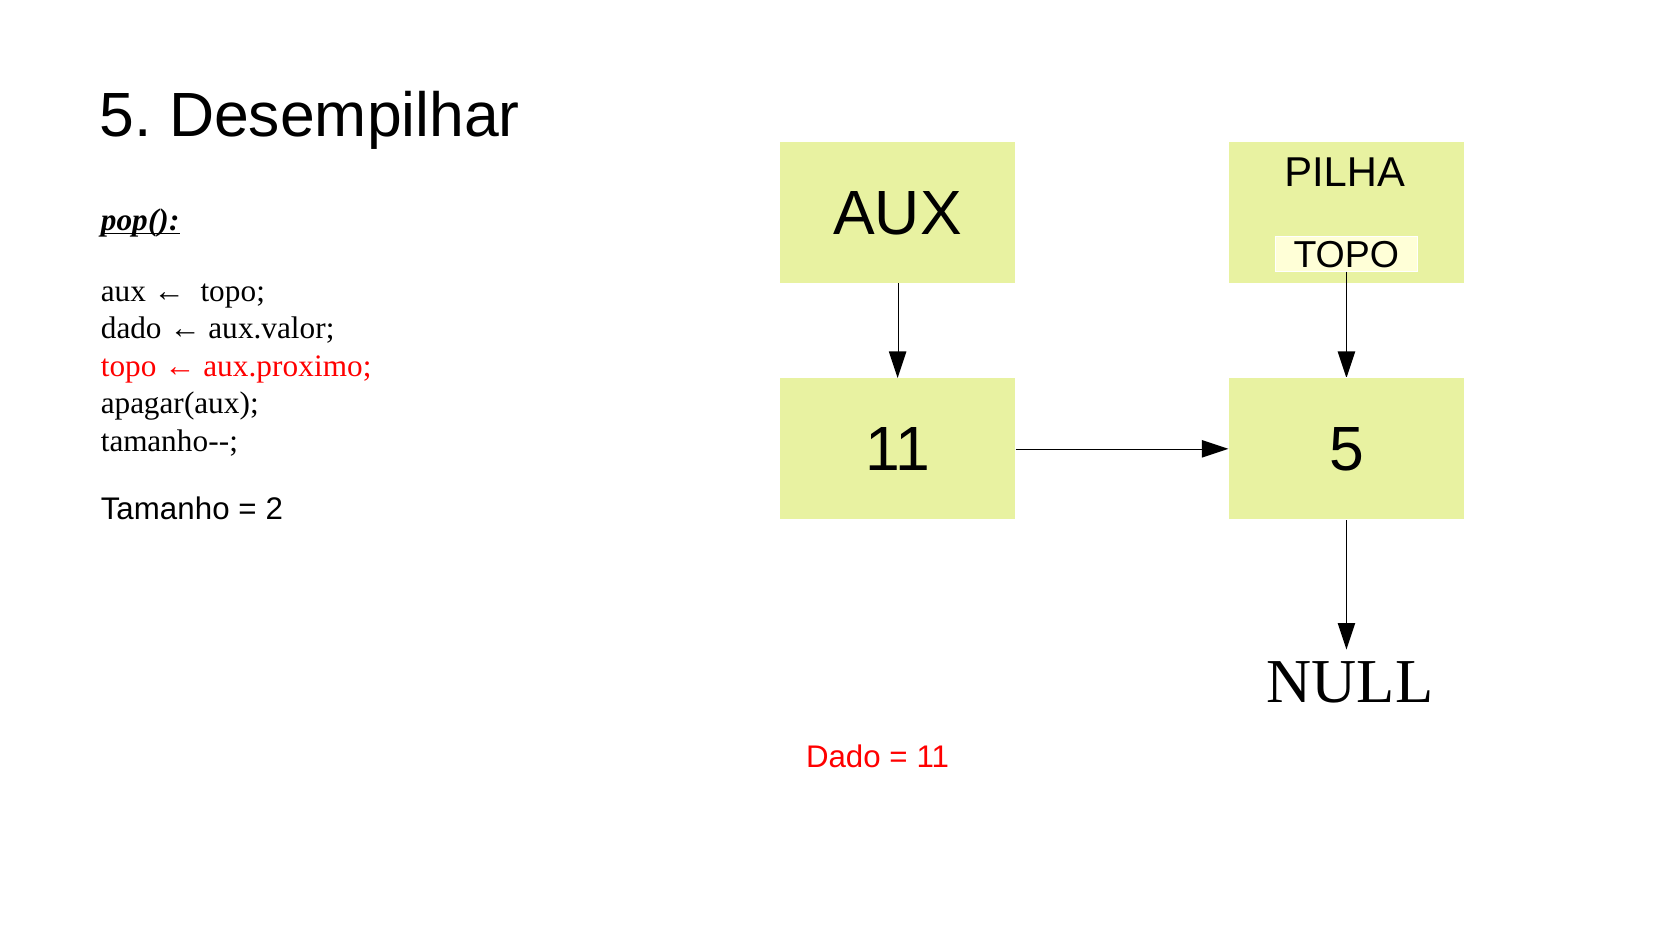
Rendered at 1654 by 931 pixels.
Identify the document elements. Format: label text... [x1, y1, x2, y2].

text_box 5 [1228, 377, 1465, 520]
text_box Dado = 11 [791, 732, 1006, 782]
text_box AUX [779, 141, 1016, 284]
text_box pop(): aux ← topo; dado ← aux.valor; topo ← aux.proximo; apagar(aux); tamanho--; [85, 191, 508, 503]
text_box PILHA [1269, 141, 1424, 204]
text_box 11 [779, 377, 1016, 520]
text_box Tamanho = 2 [86, 503, 301, 534]
text_box NULL [1251, 639, 1453, 721]
text_box [1228, 141, 1465, 284]
title 5. Desempilhar [82, 37, 1571, 193]
text_box TOPO [1275, 236, 1418, 272]
